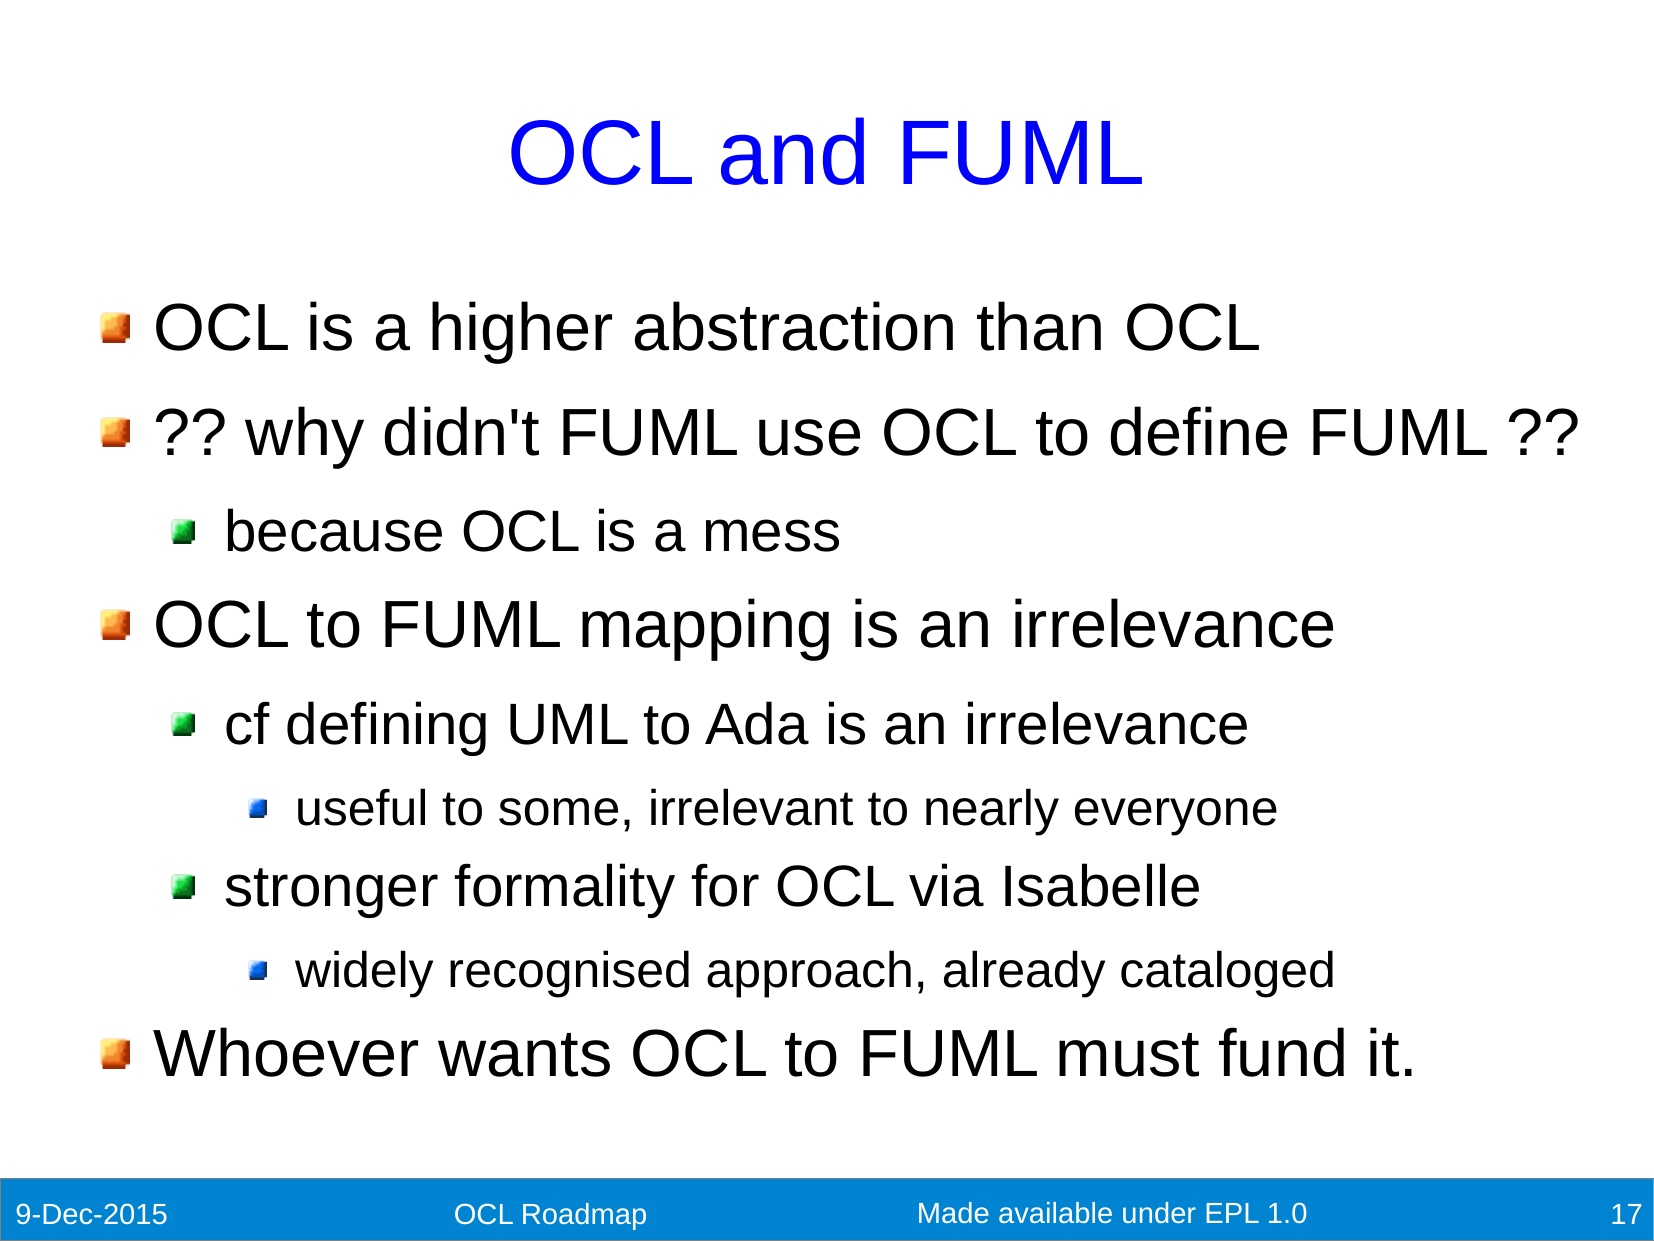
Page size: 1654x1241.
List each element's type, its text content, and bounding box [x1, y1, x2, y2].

list OCL is a higher abstraction than OCL ?? why didn't FUML use OCL to define FUML ?? because OCL is a mess OCL to FUML mapping is an irrelevance cf defining UML to Ada is an irrelevance useful to some, irrelevant to nearly everyone stronger formality for OCL via Isabelle widely recognised approach, already cataloged Whoever wants OCL to FUML must fund it. [82, 290, 1607, 1109]
title OCL and FUML [82, 49, 1571, 257]
